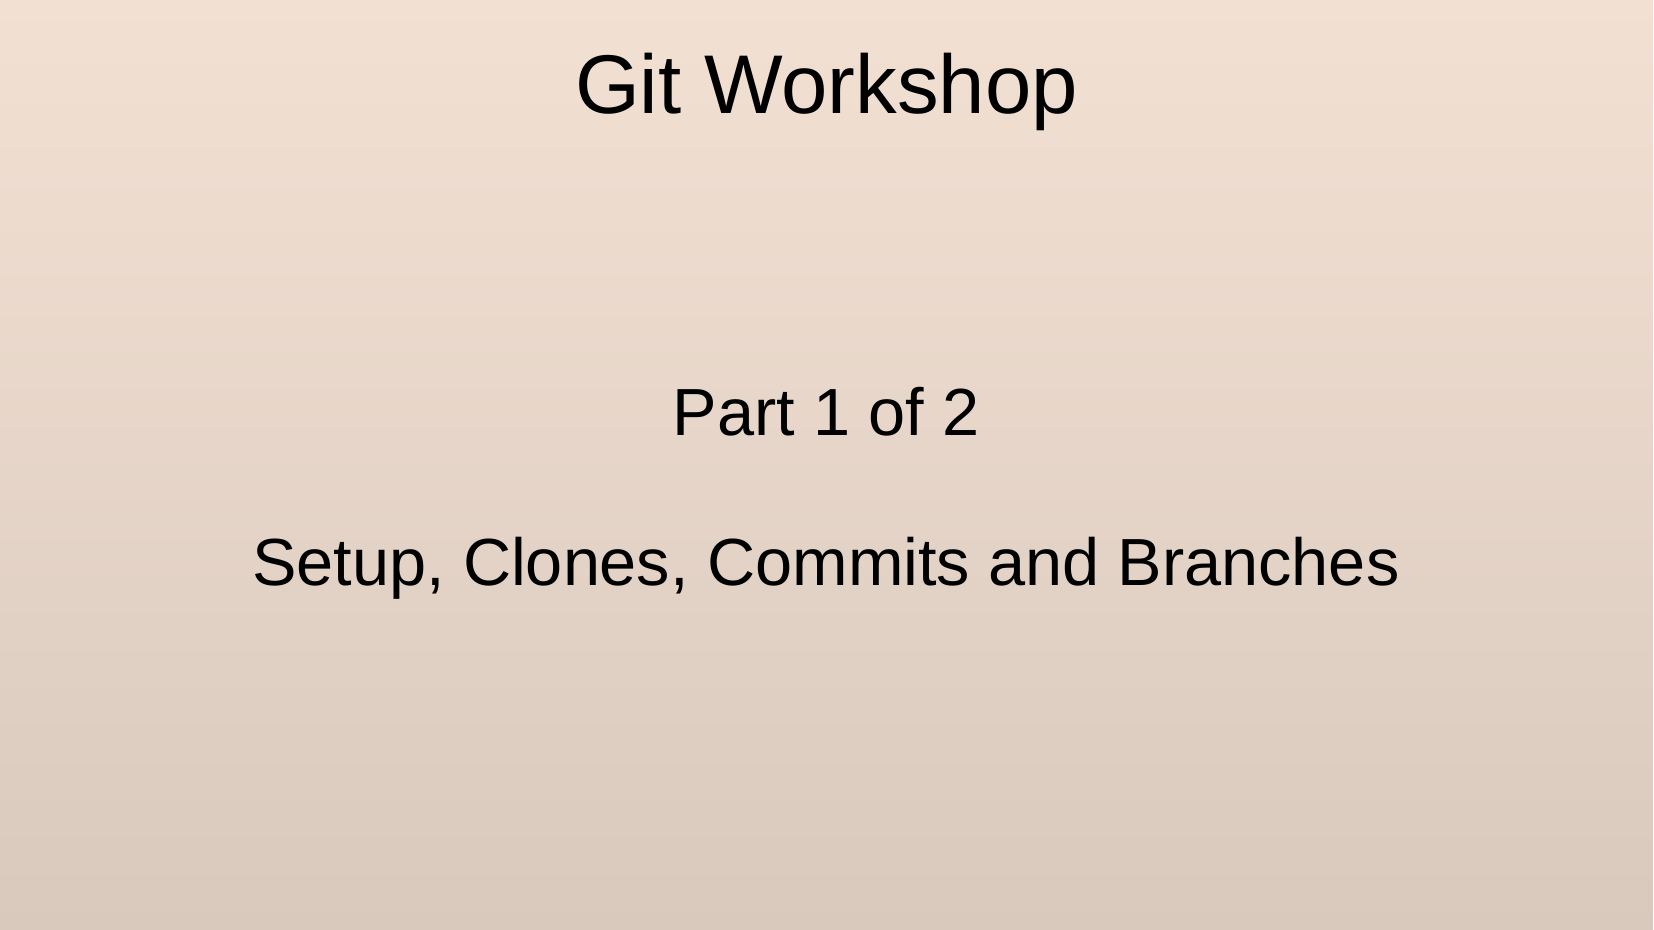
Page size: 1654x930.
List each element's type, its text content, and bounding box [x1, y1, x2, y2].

subtitle Part 1 of 2 Setup, Clones, Commits and Branches [82, 217, 1571, 757]
title Git Workshop [82, 19, 1571, 151]
